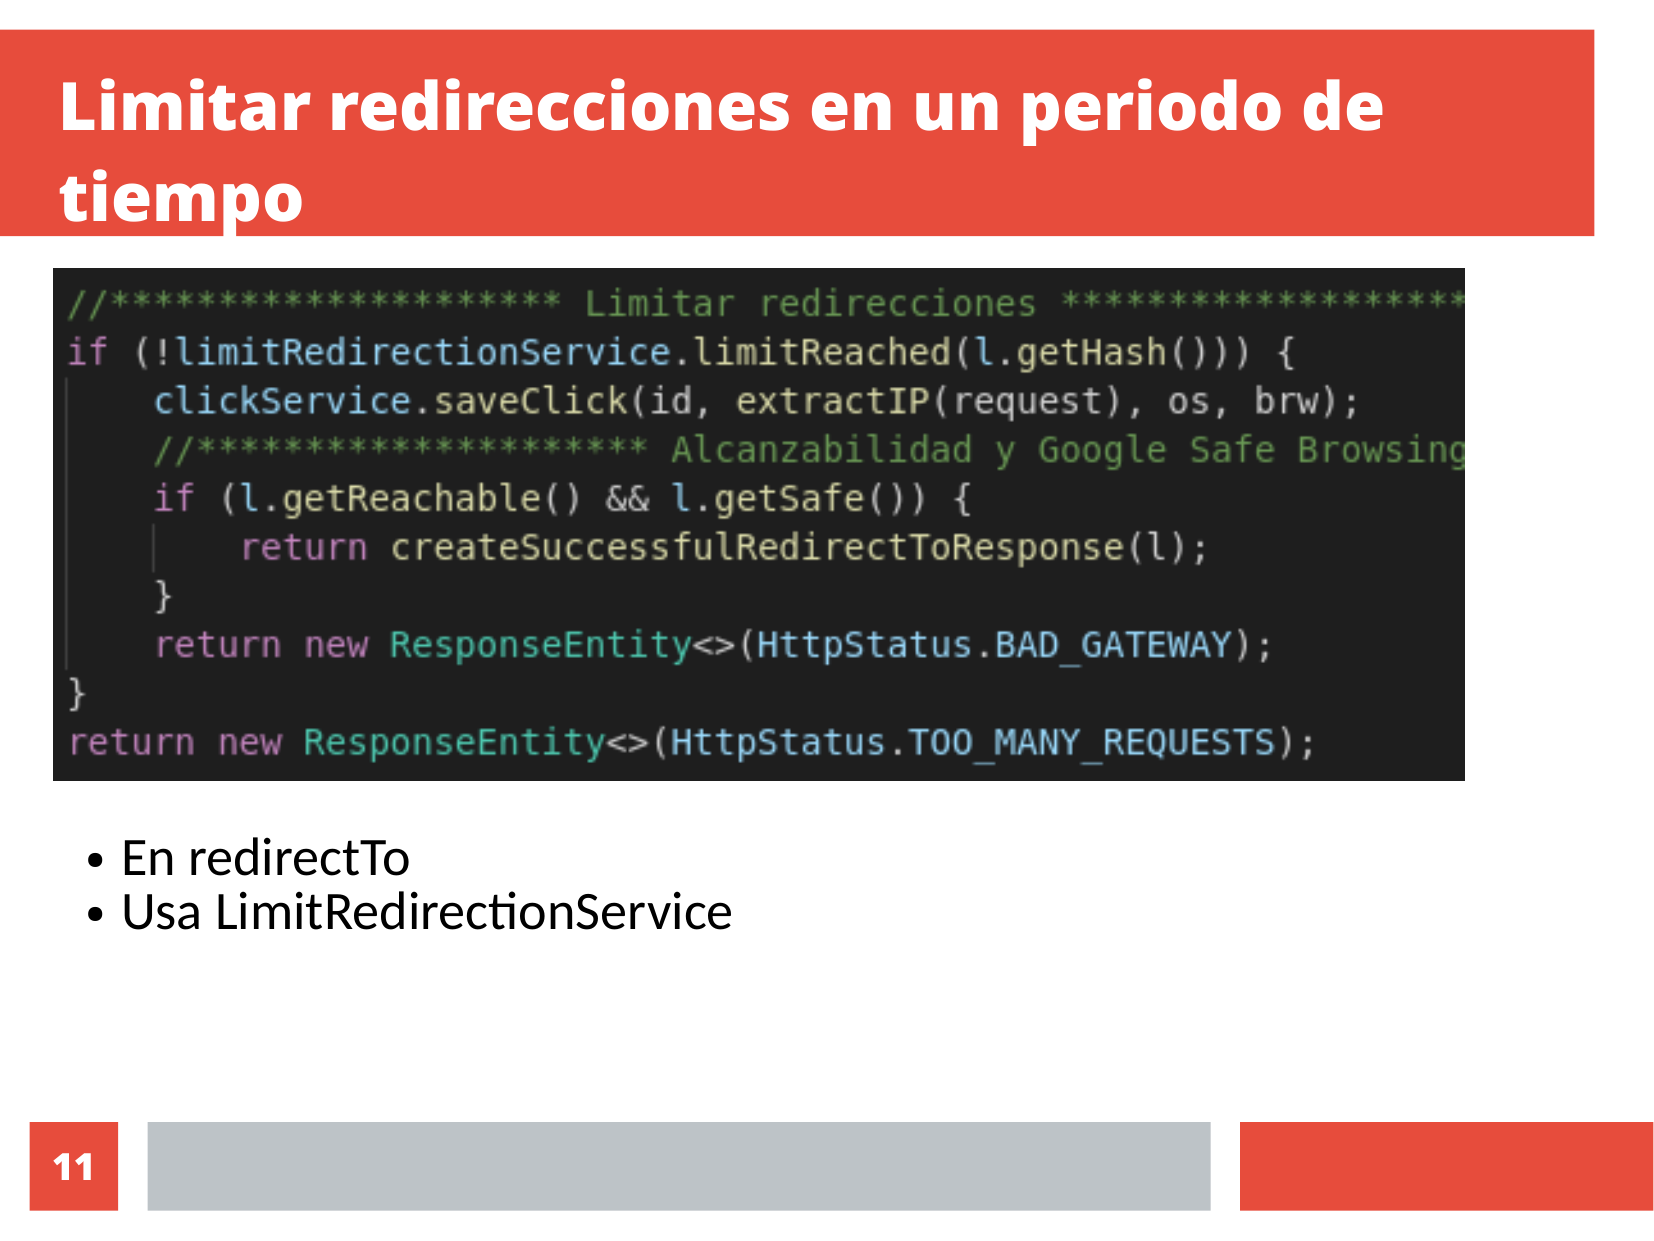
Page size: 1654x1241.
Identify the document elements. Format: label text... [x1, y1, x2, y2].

picture [53, 268, 1465, 781]
title Limitar redirecciones en un periodo de tiempo [59, 59, 1595, 207]
text_box En redirectTo Usa LimitRedirectionService [70, 826, 1441, 951]
